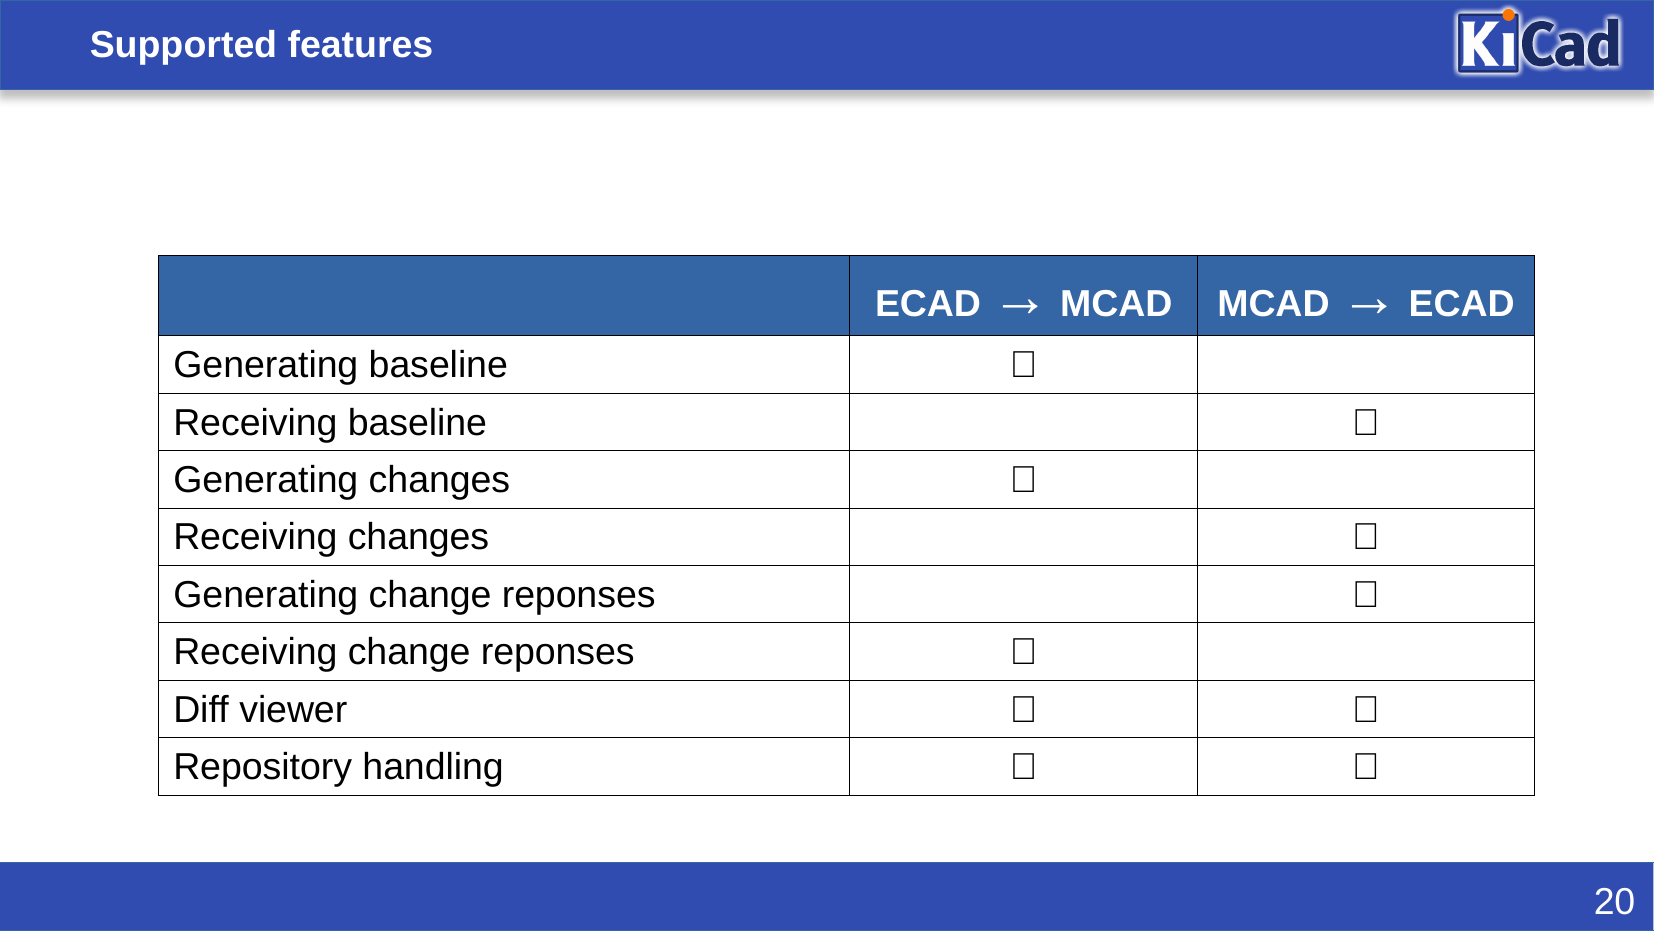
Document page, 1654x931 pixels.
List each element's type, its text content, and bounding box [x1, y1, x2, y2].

table_cell ✅ [1198, 509, 1534, 565]
table_cell [1198, 336, 1534, 393]
table_header [159, 256, 849, 335]
table_cell ❌ [850, 336, 1197, 393]
table_cell Generating change reponses [159, 566, 849, 622]
table_cell Diff viewer [159, 681, 849, 737]
table_cell Receiving change reponses [159, 623, 849, 680]
table_cell Generating changes [159, 451, 849, 508]
table_cell Receiving baseline [159, 394, 849, 450]
table_cell ✅ [1198, 566, 1534, 622]
table_cell 🚧 [850, 681, 1197, 737]
text_box <number> [1387, 873, 1651, 931]
table_cell 🚧 [1198, 738, 1534, 795]
table_cell [850, 566, 1197, 622]
table_cell Generating baseline [159, 336, 849, 393]
text_box Supported features [0, 0, 1412, 90]
table_cell [1198, 623, 1534, 680]
table_cell [850, 509, 1197, 565]
table_cell ❌ [850, 451, 1197, 508]
table_cell ✅ [1198, 394, 1534, 450]
table_cell [850, 394, 1197, 450]
text_box [1162, 90, 1651, 226]
table_cell Receiving changes [159, 509, 849, 565]
table_cell [1198, 451, 1534, 508]
table_cell ❌ [850, 623, 1197, 680]
picture [1412, 0, 1654, 92]
text_box [0, 862, 1654, 931]
table_header ECAD → MCAD [850, 256, 1197, 335]
table_cell Repository handling [159, 738, 849, 795]
table_header MCAD → ECAD [1198, 256, 1534, 335]
table_cell 🚧 [1198, 681, 1534, 737]
table_cell 🚧 [850, 738, 1197, 795]
